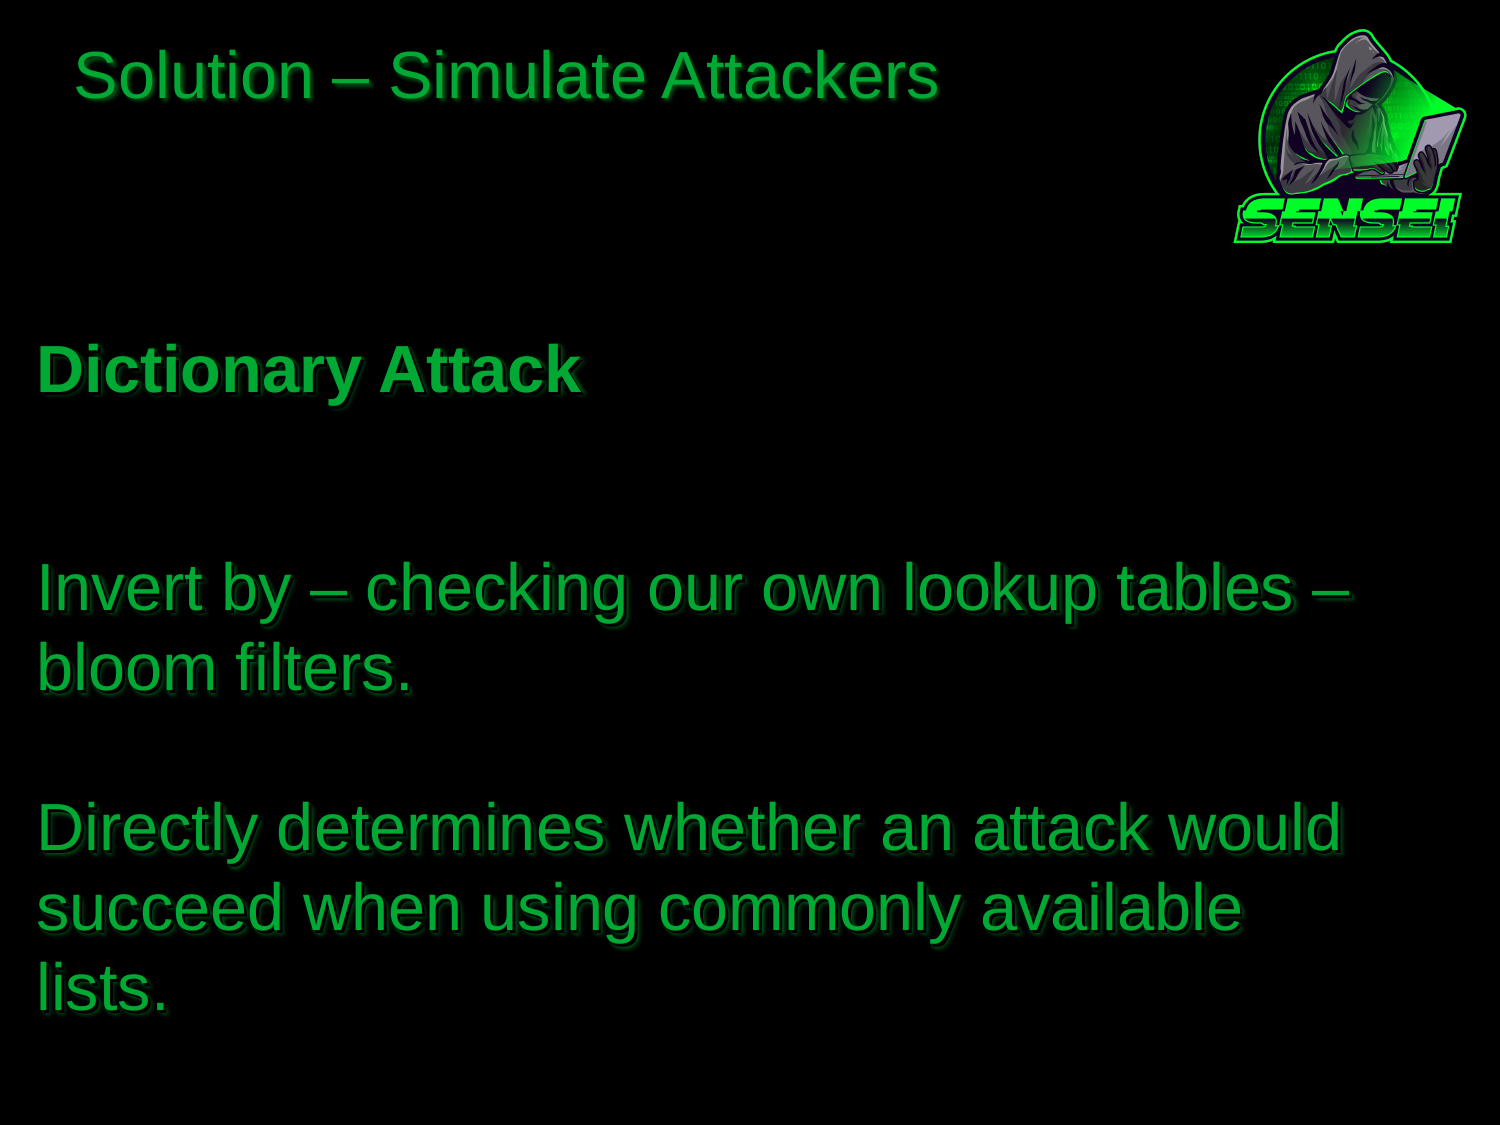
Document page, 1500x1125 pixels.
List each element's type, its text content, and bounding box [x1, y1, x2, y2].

picture [1215, 29, 1495, 243]
text_box Solution – Simulate Attackers [59, 30, 956, 121]
list Dictionary Attack Invert by – checking our own lookup tables – bloom filters. Directly determines whether an attack would succeed when using commonly available lists. [0, 188, 1441, 931]
